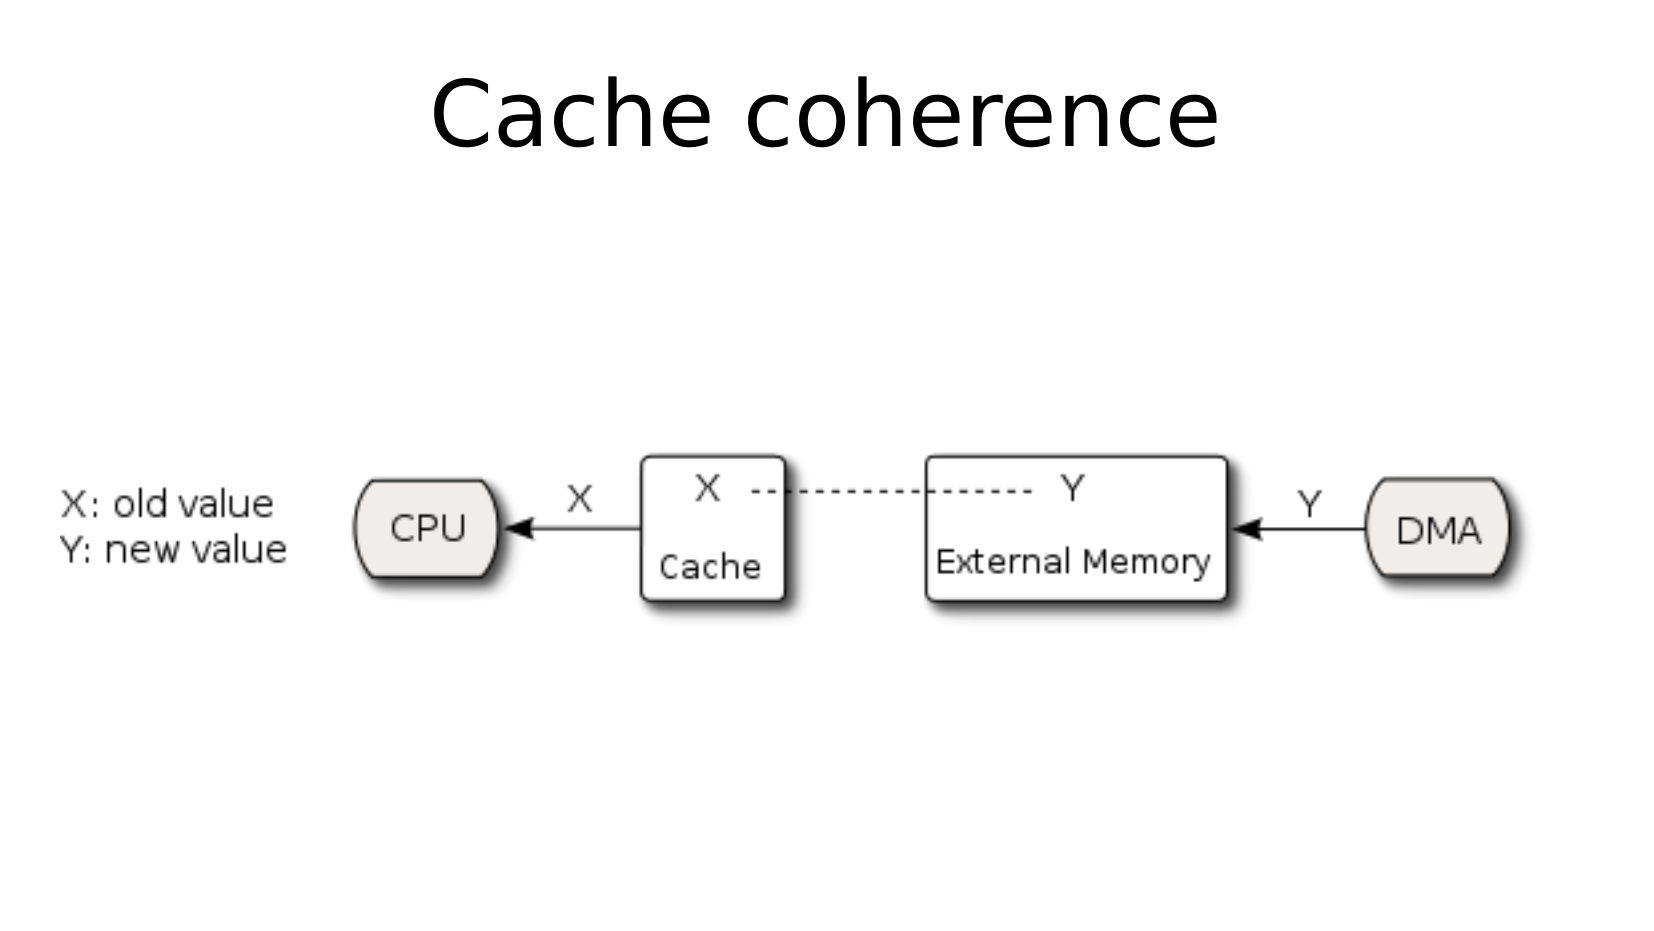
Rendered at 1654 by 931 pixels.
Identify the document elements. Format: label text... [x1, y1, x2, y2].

title Cache coherence [82, 37, 1571, 193]
picture [60, 419, 1549, 641]
